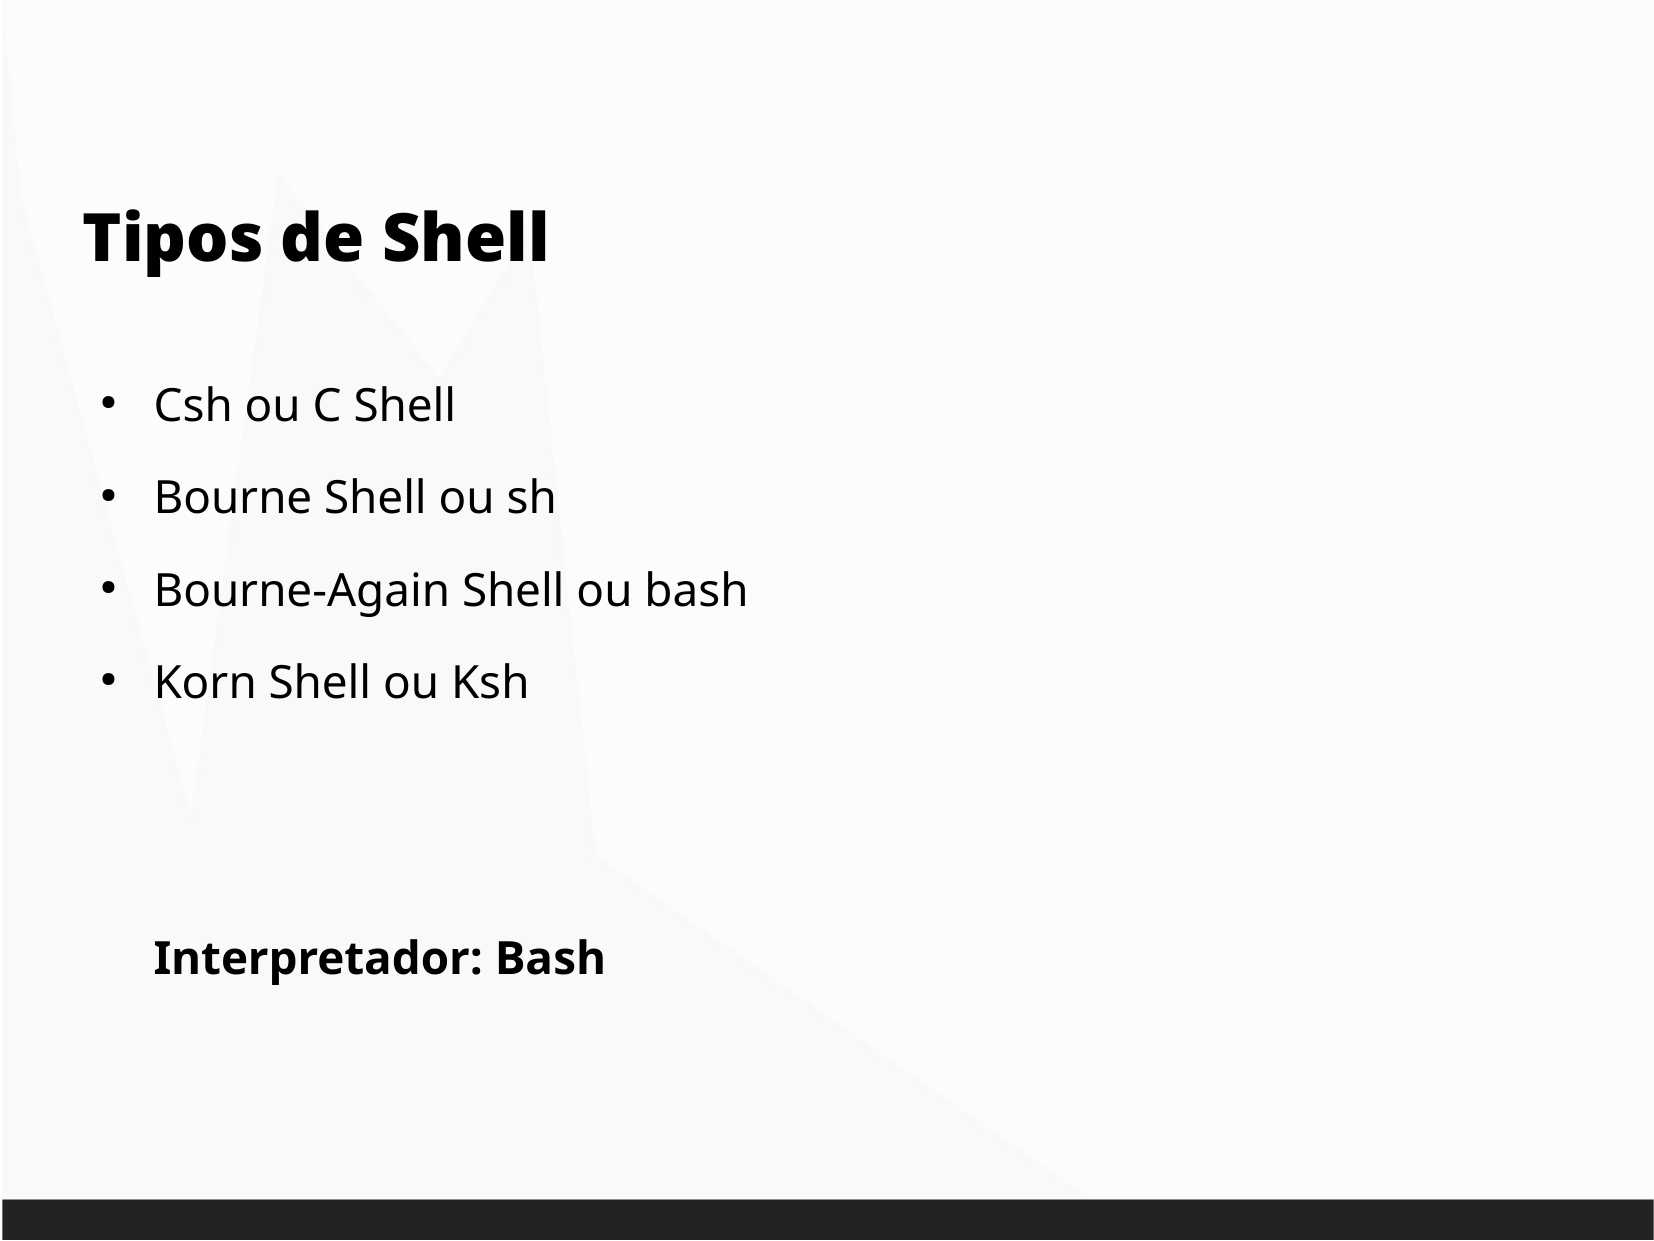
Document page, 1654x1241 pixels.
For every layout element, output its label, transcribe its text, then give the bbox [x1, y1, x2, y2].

picture [2, 0, 1654, 1241]
title Tipos de Shell [82, 132, 1571, 340]
list Csh ou C Shell Bourne Shell ou sh Bourne-Again Shell ou bash Korn Shell ou Ksh Interpretador: Bash [82, 372, 1571, 1093]
